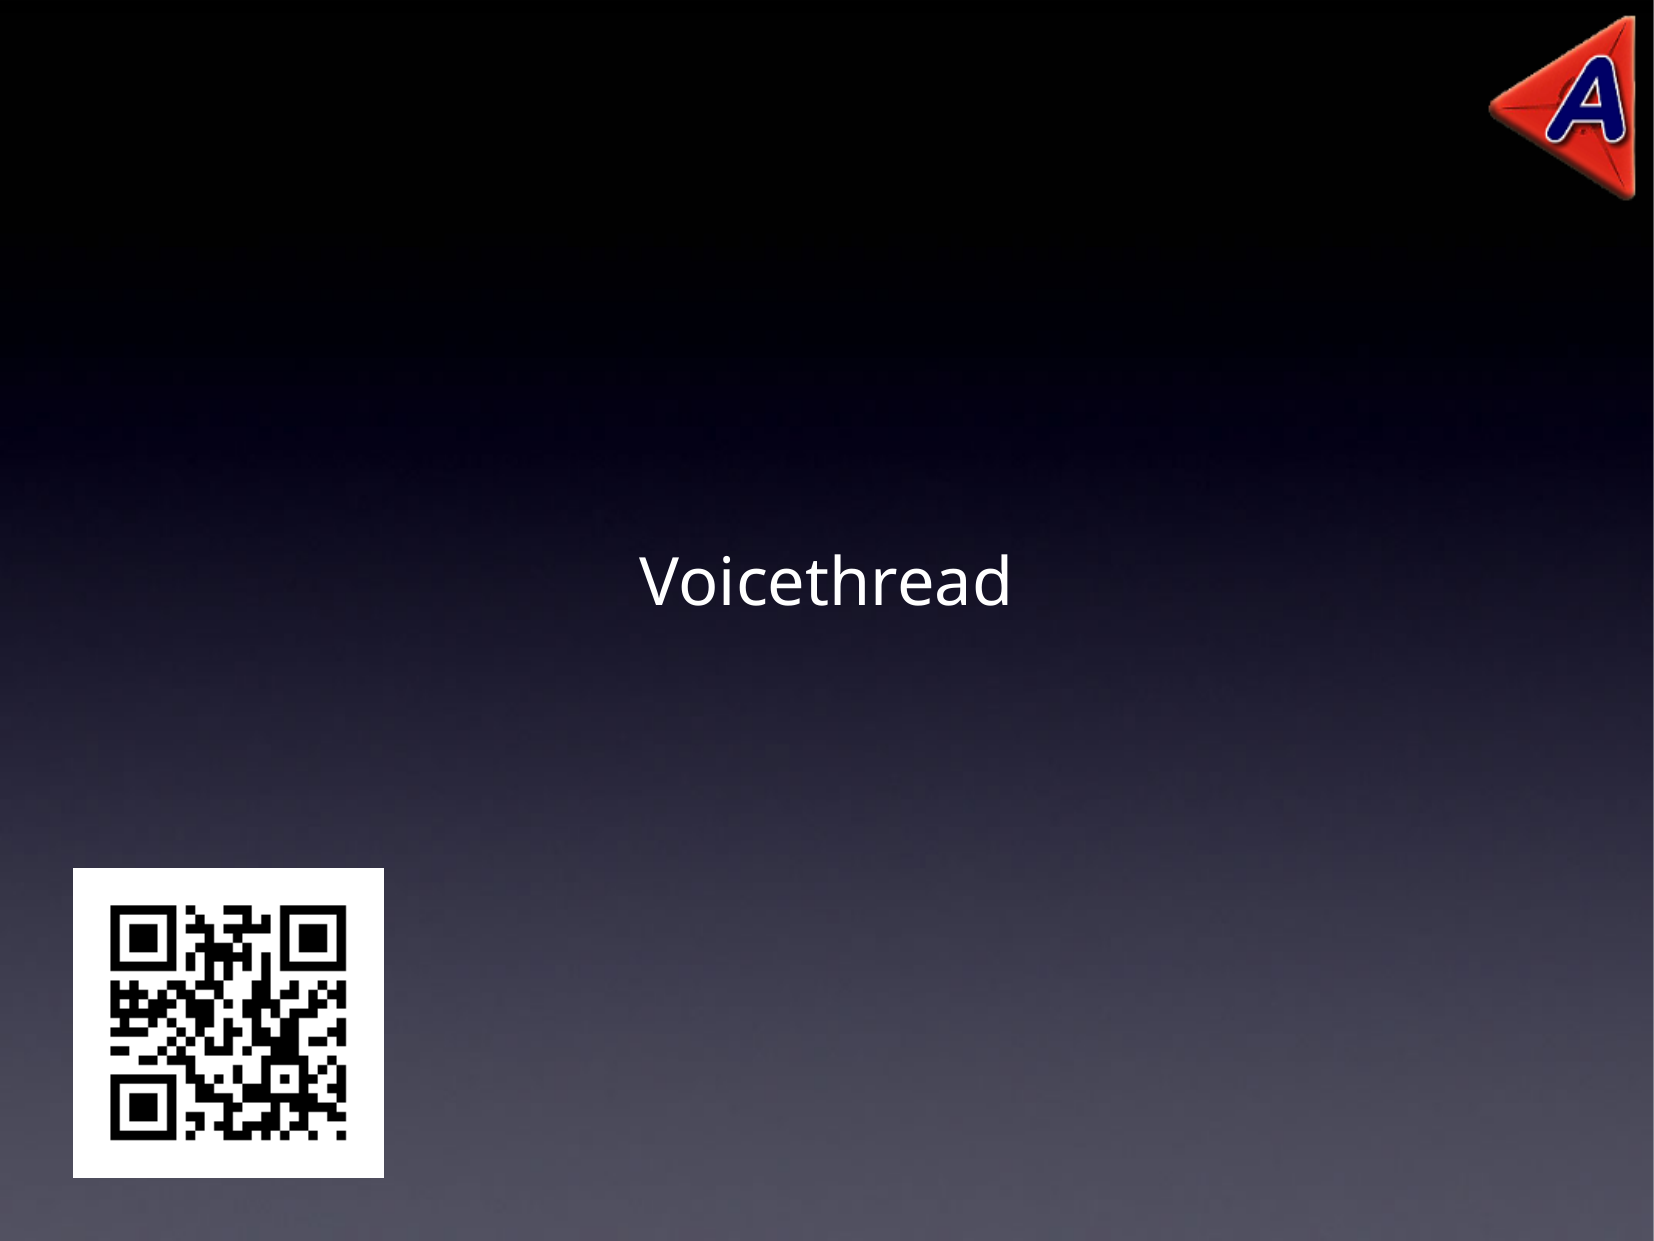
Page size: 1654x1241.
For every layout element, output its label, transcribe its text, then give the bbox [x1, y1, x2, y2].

subtitle Voicethread [82, 56, 1571, 1102]
picture [0, 0, 1654, 1241]
